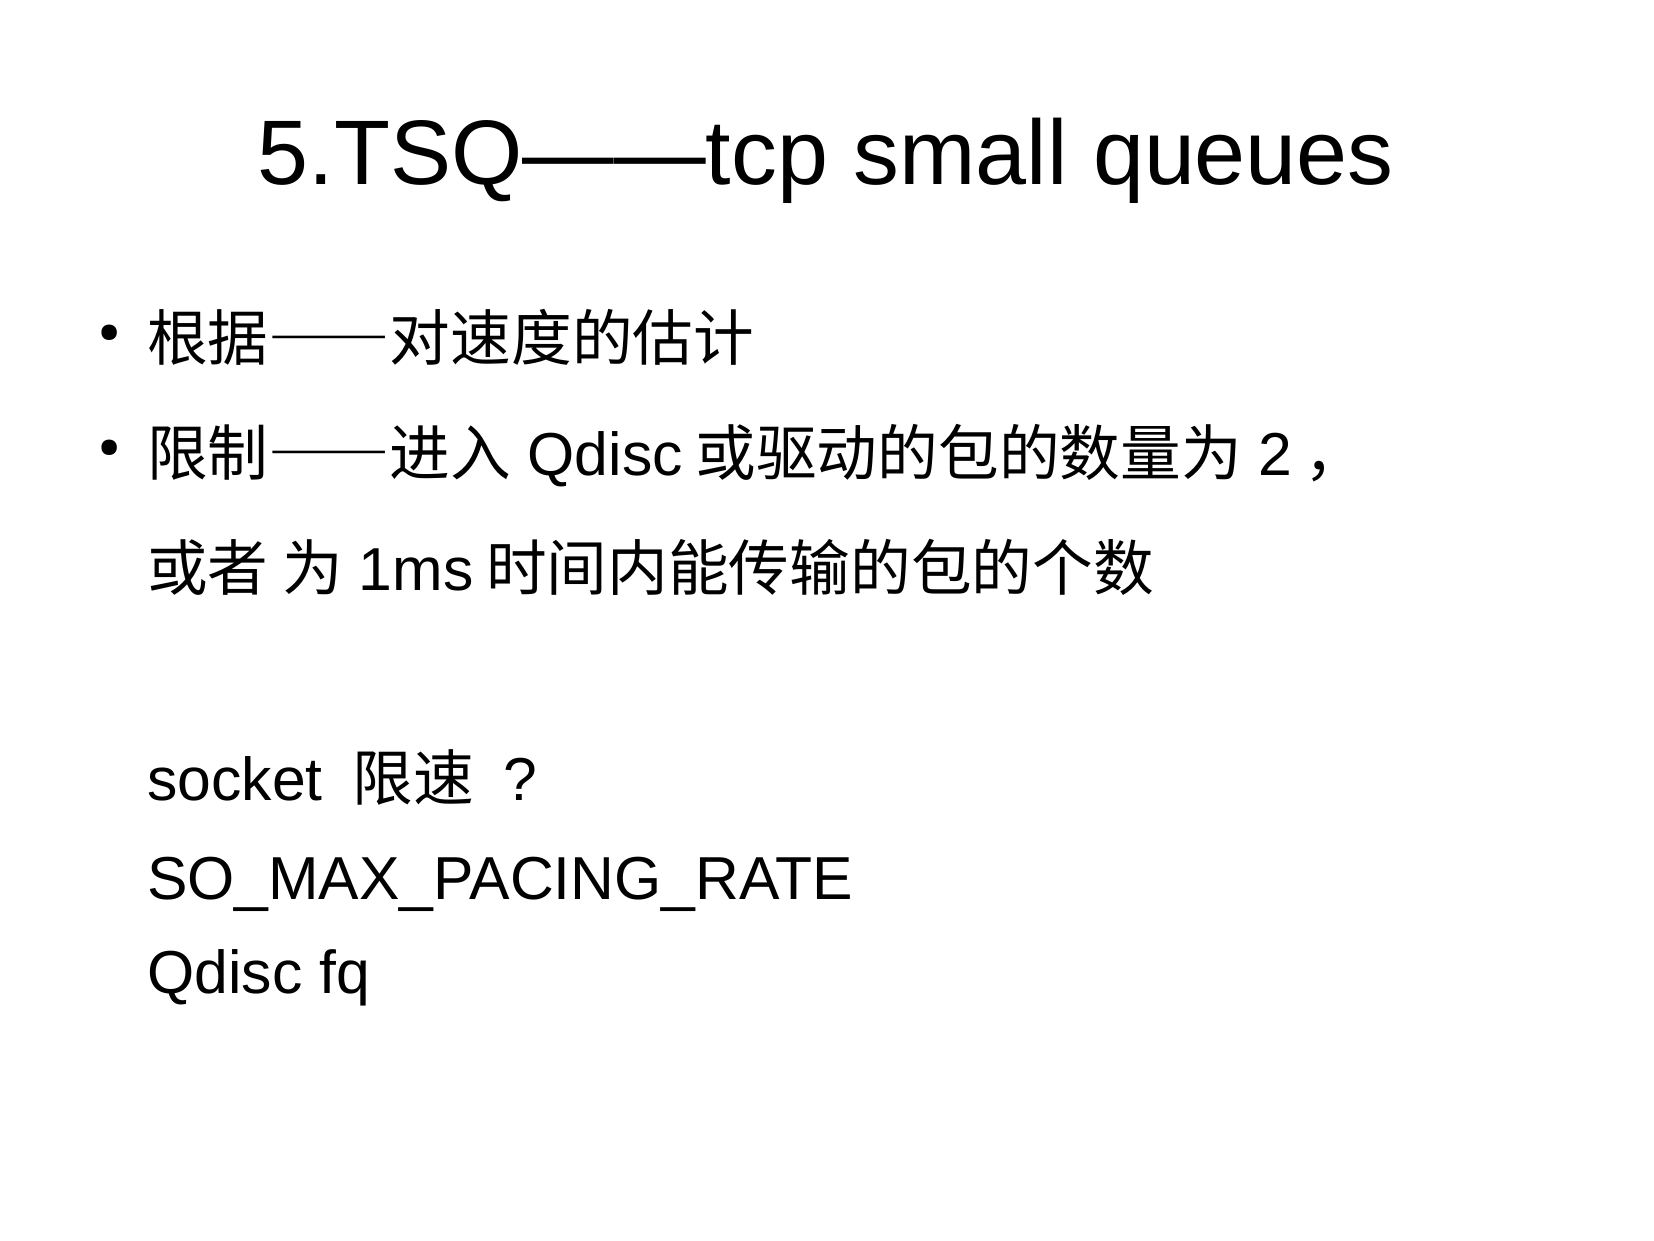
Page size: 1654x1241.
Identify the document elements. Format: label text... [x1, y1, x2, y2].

list 根据——对速度的估计 限制——进入Qdisc或驱动的包的数量为2， 或者 为1ms时间内能传输的包的个数 socket 限速 ? SO_MAX_PACING_RATE Qdisc fq [82, 290, 1571, 1010]
title 5.TSQ——tcp small queues [82, 49, 1571, 257]
